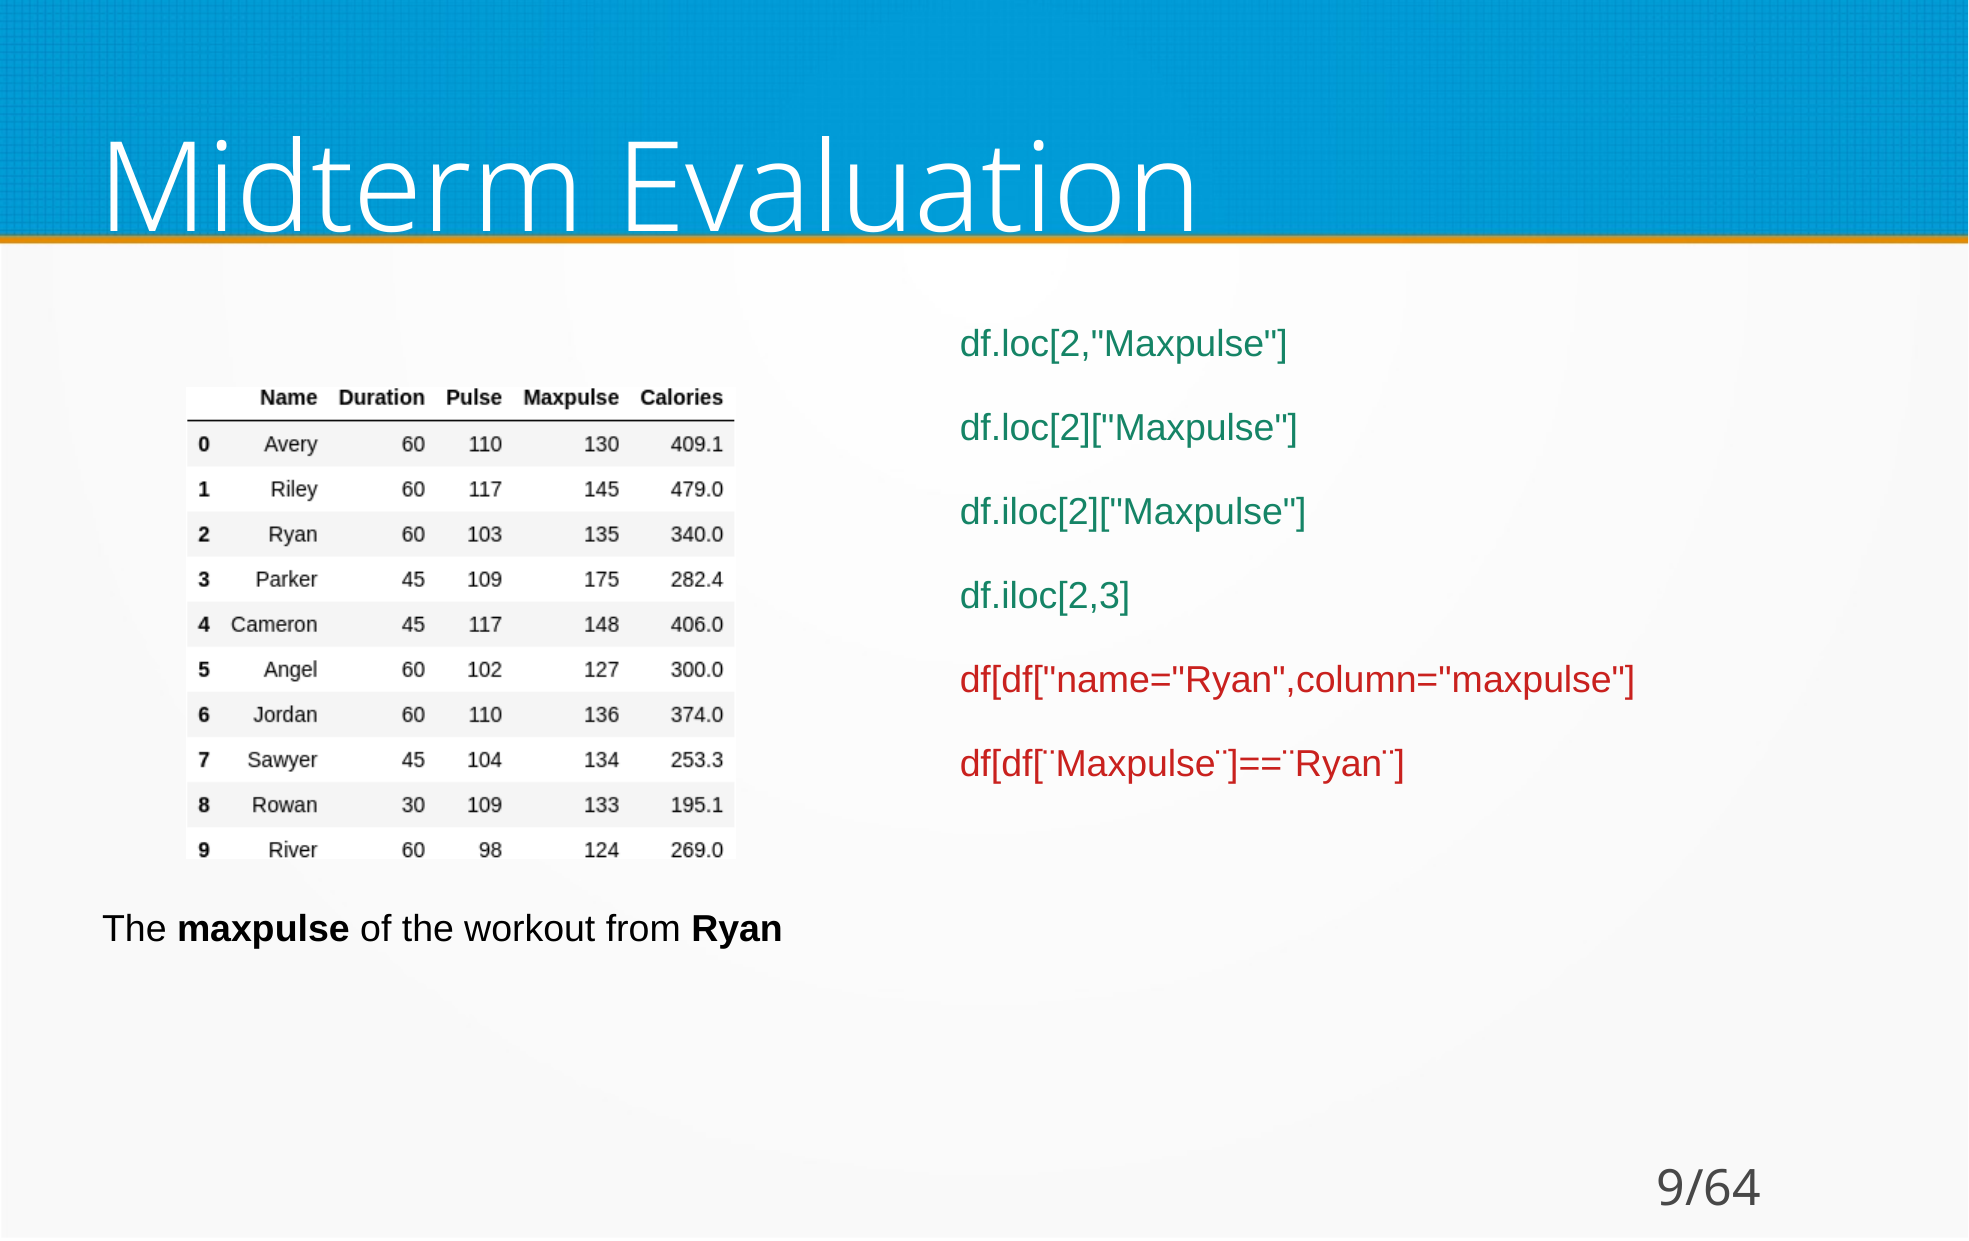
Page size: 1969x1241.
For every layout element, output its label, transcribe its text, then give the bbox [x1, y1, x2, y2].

text_box df.loc[2,"Maxpulse"] df.loc[2]["Maxpulse"] df.iloc[2]["Maxpulse"] df.iloc[2,3] df[df["name="Ryan",column="maxpulse"] df[df[¨Maxpulse¨]==¨Ryan¨] [945, 315, 1861, 792]
text_box The maxpulse of the workout from Ryan [15, 900, 871, 957]
title Midterm Evaluation [98, 49, 1870, 257]
picture [0, 233, 1969, 1241]
